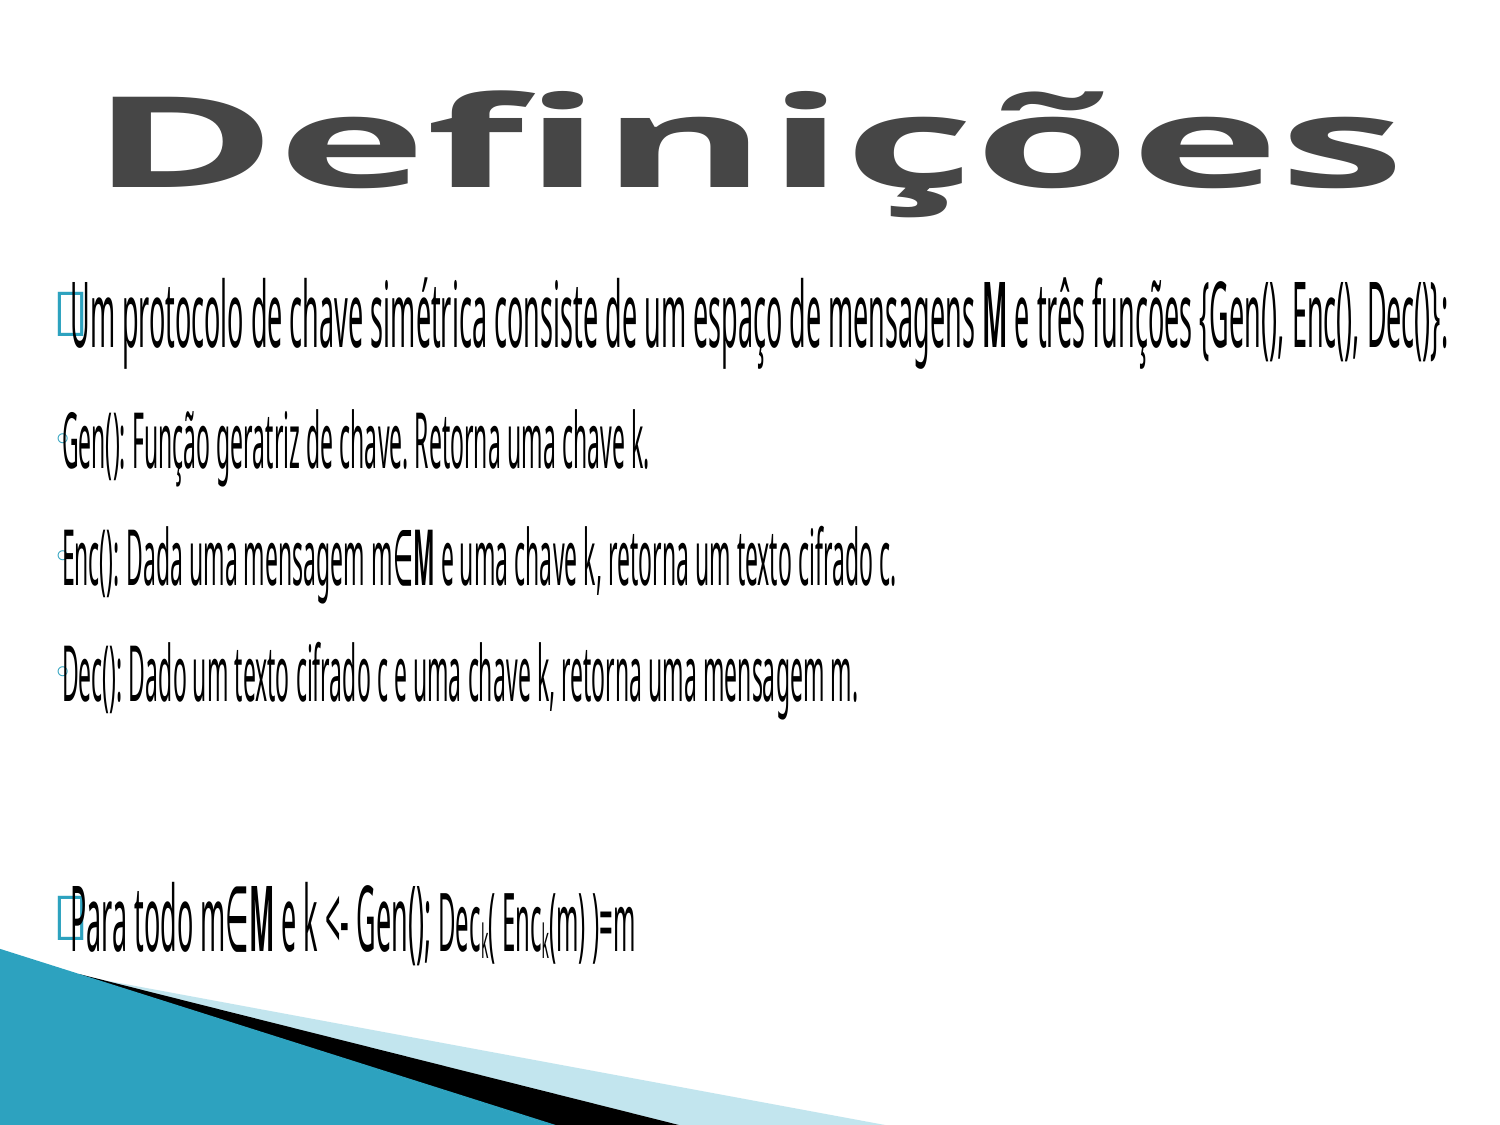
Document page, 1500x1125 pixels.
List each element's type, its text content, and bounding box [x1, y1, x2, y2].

list Um protocolo de chave simétrica consiste de um espaço de mensagens M e três funções {Gen(), Enc(), Dec()}: Gen(): Função geratriz de chave. Retorna uma chave k. Enc(): Dada uma mensagem m∈M e uma chave k, retorna um texto cifrado c. Dec(): Dado um texto cifrado c e uma chave k, retorna uma mensagem m. Para todo m∈M e k <- Gen(); Deck( Enck(m) )=m [37, 243, 1446, 986]
title Definições [75, 45, 1426, 233]
